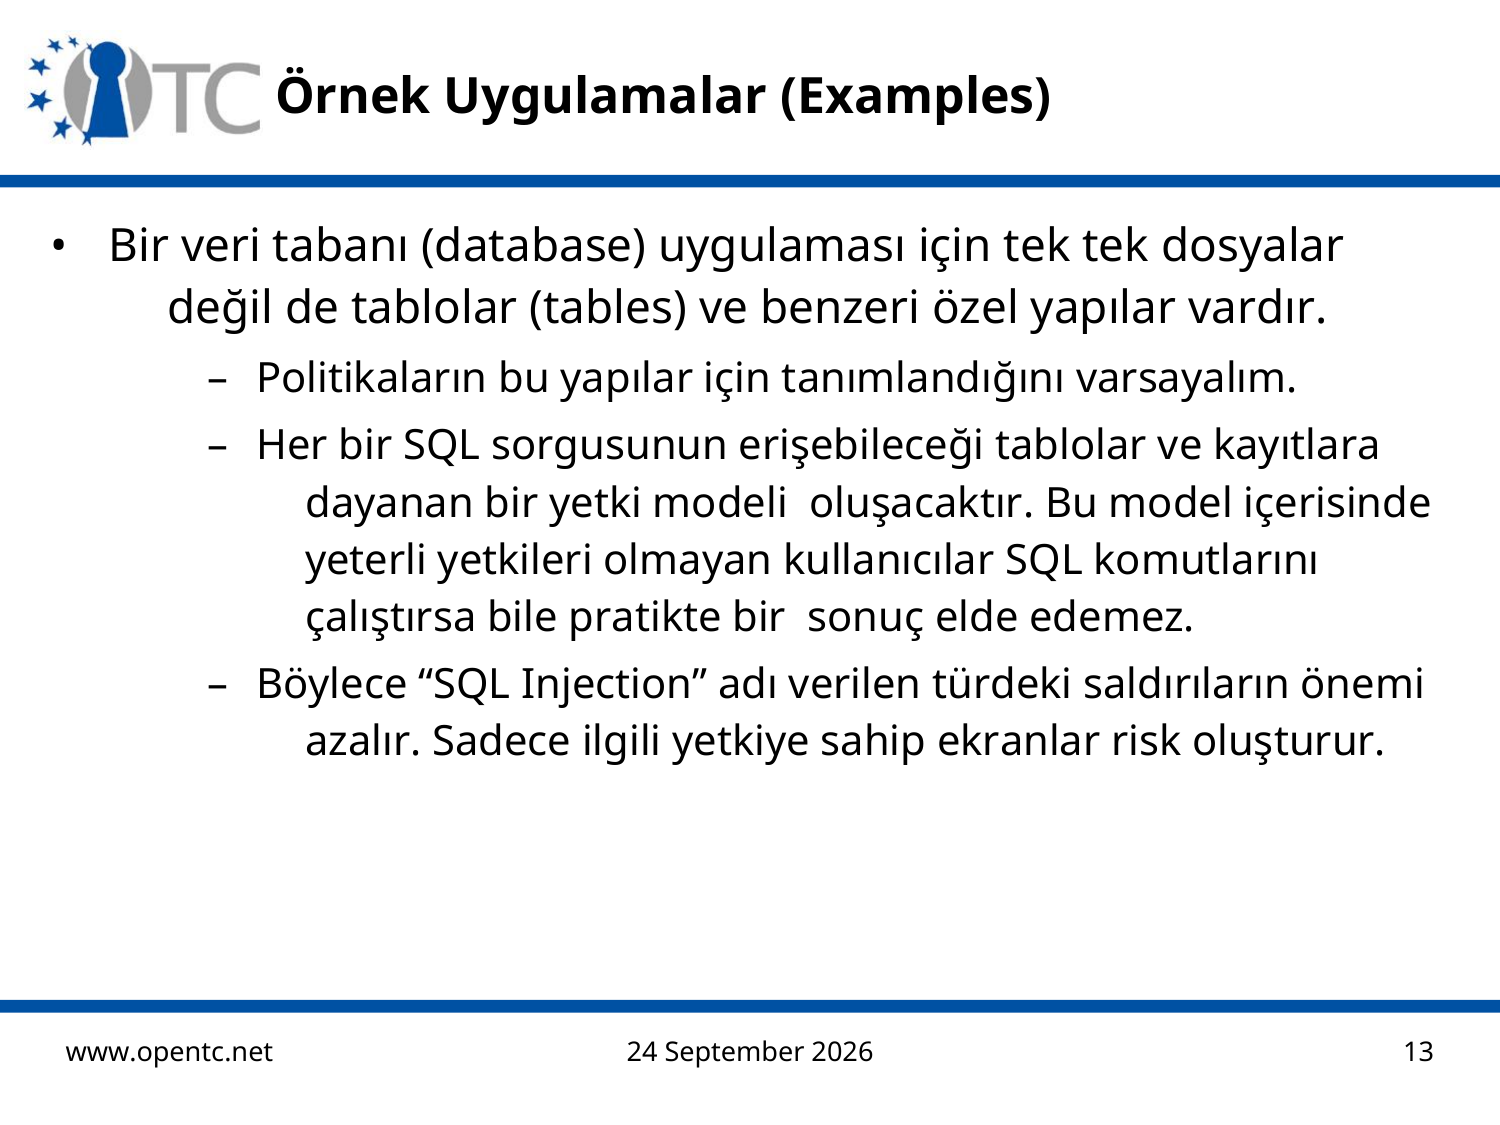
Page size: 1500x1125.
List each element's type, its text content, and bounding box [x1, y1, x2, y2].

picture [24, 30, 263, 150]
title Örnek Uygulamalar (Examples) [275, 7, 1450, 181]
list Bir veri tabanı (database) uygulaması için tek tek dosyalar değil de tablolar (tables) ve benzeri özel yapılar vardır. Politikaların bu yapılar için tanımlandığını varsayalım. Her bir SQL sorgusunun erişebileceği tablolar ve kayıtlara dayanan bir yetki modeli oluşacaktır. Bu model içerisinde yeterli yetkileri olmayan kullanıcılar SQL komutlarını çalıştırsa bile pratikte bir sonuç elde edemez. Böylece “SQL Injection” adı verilen türdeki saldırıların önemi azalır. Sadece ilgili yetkiye sahip ekranlar risk oluşturur. [50, 212, 1450, 888]
